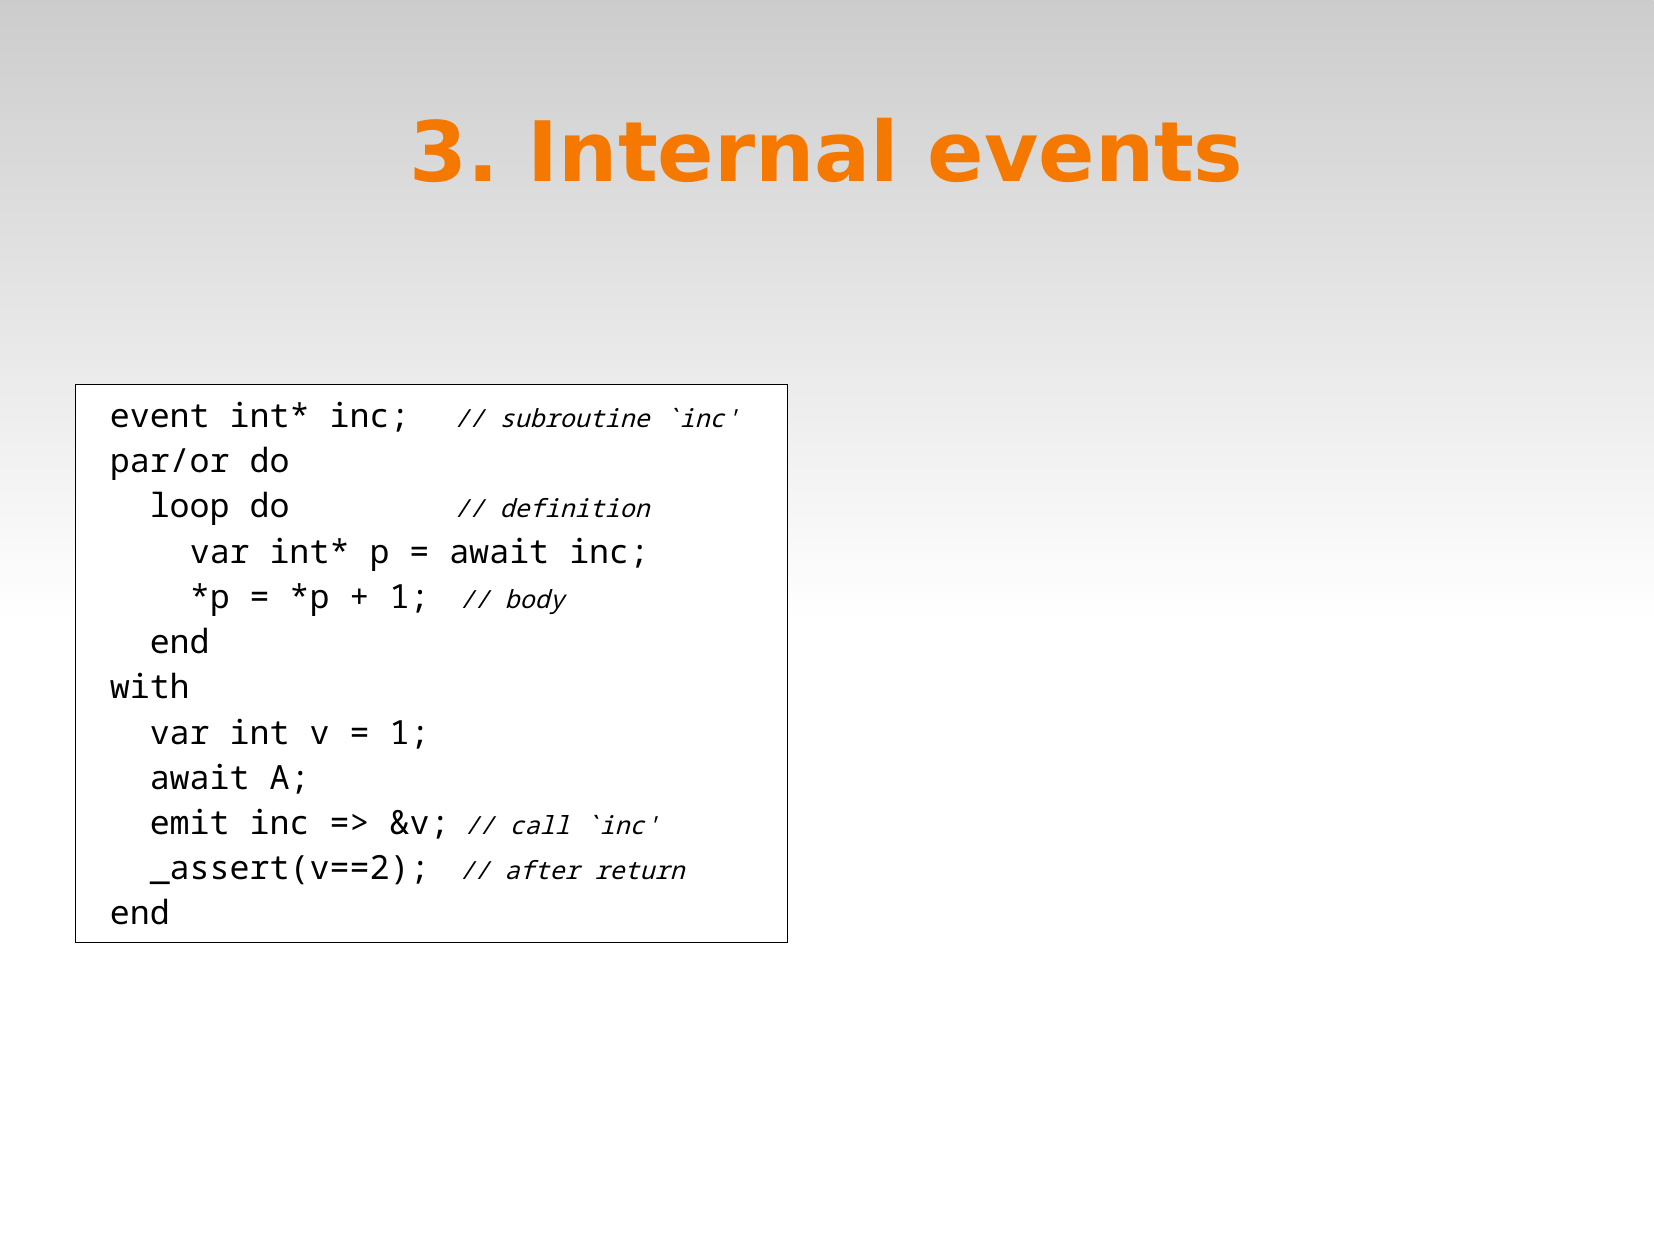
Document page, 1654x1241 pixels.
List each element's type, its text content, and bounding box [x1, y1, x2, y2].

title 3. Internal events [82, 49, 1571, 257]
text_box event int* inc; // subroutine `inc' par/or do loop do // definition var int* p = await inc; *p = *p + 1; // body end with var int v = 1; await A; emit inc => &v; // call `inc' _assert(v==2); // after return end [75, 384, 788, 865]
